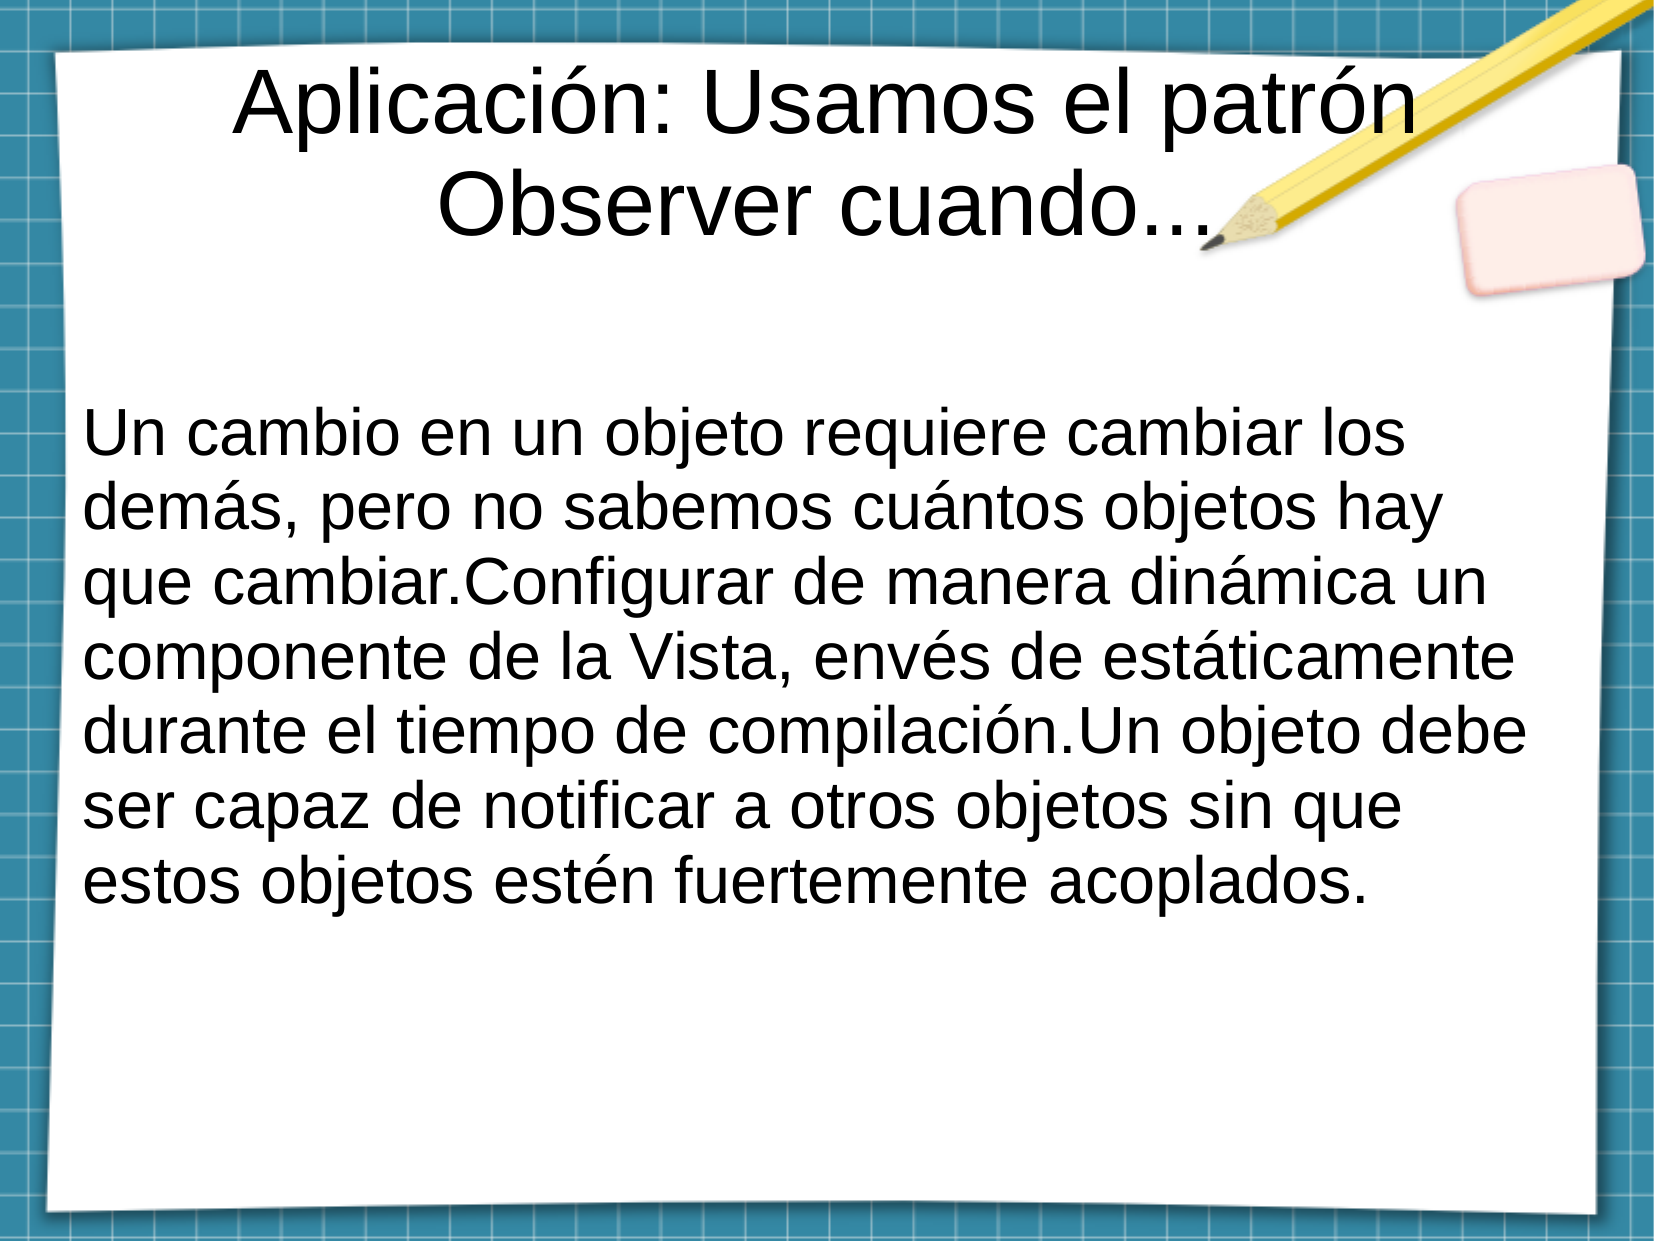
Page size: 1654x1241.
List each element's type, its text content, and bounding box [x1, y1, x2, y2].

title Aplicación: Usamos el patrón Observer cuando... [82, 49, 1571, 257]
picture [0, 0, 1654, 1241]
list Un cambio en un objeto requiere cambiar los demás, pero no sabemos cuántos objetos hay que cambiar.Configurar de manera dinámica un componente de la Vista, envés de estáticamente durante el tiempo de compilación.Un objeto debe ser capaz de notificar a otros objetos sin que estos objetos estén fuertemente acoplados. [82, 290, 1571, 1010]
